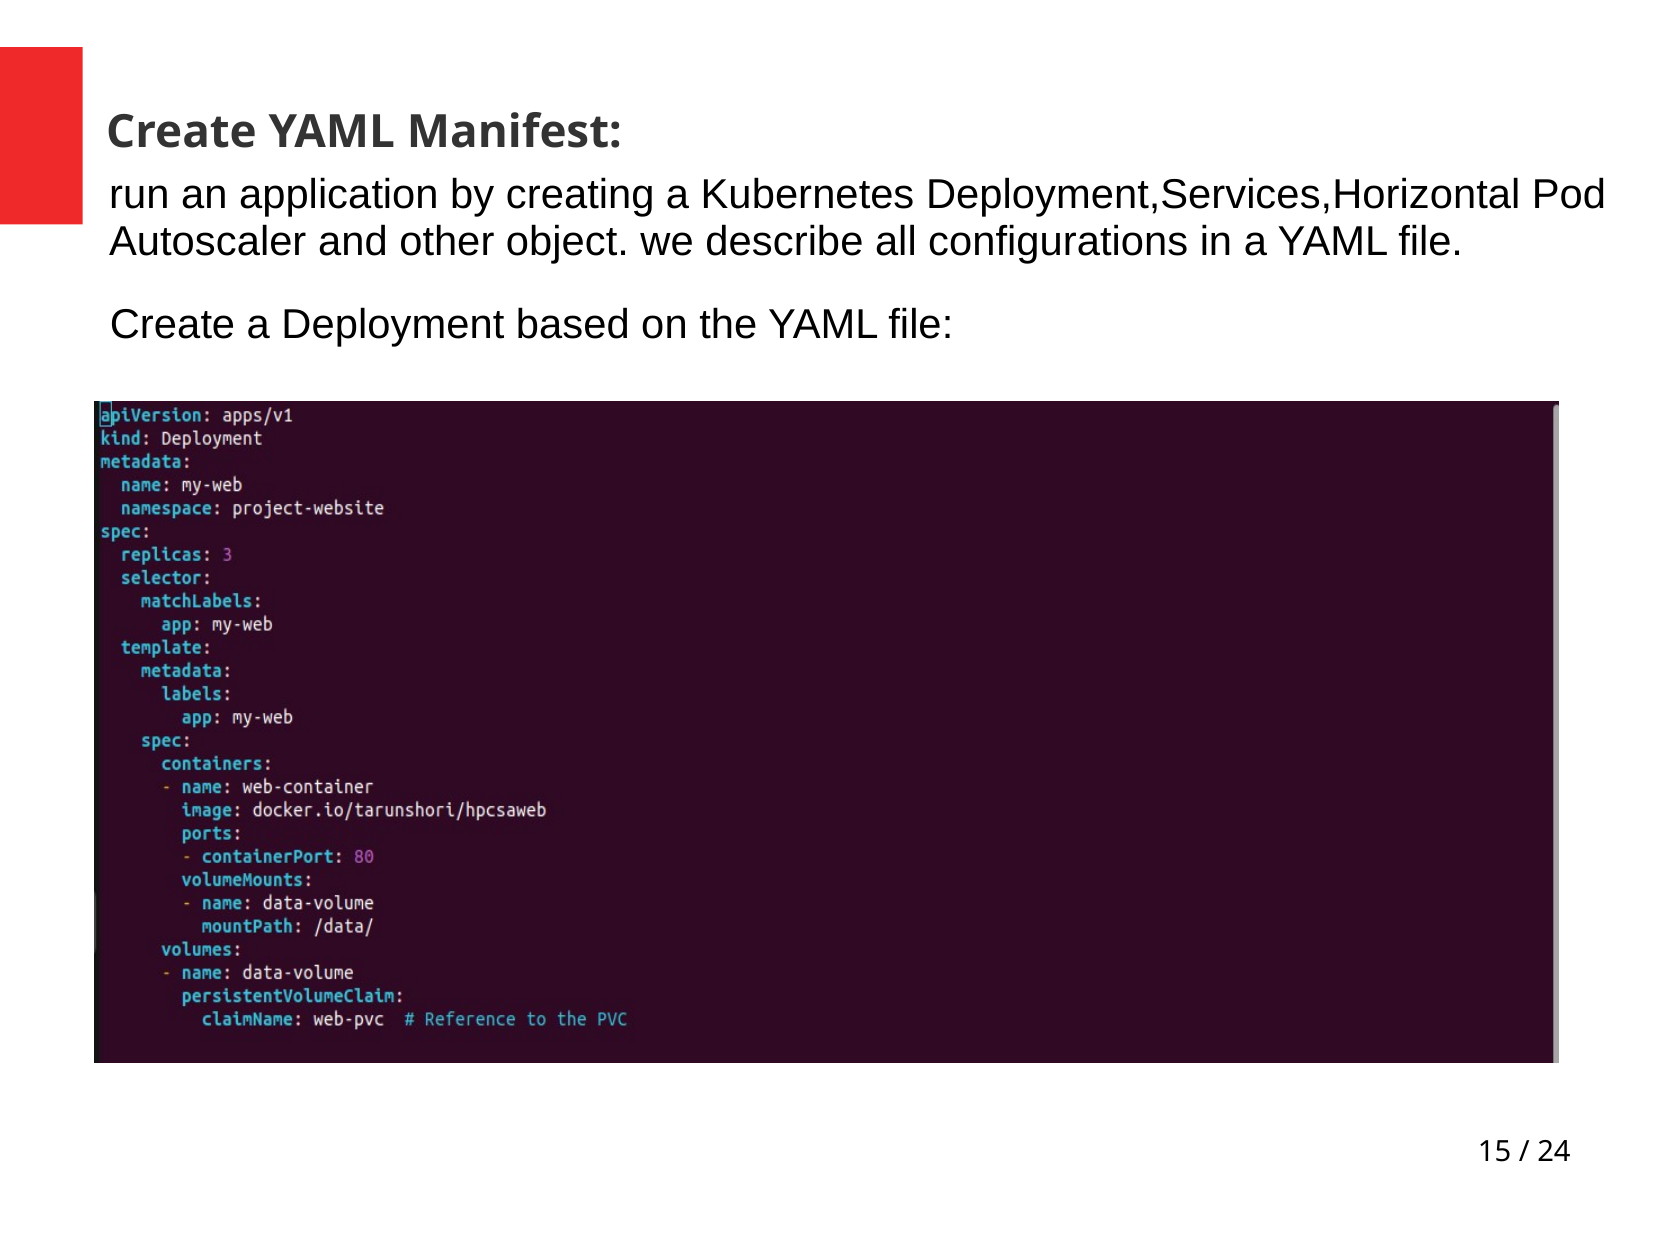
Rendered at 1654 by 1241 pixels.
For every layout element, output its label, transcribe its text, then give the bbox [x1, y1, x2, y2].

text_box Create a Deployment based on the YAML file: [95, 292, 969, 355]
title Create YAML Manifest: [106, 70, 1217, 163]
picture [94, 401, 1559, 1063]
text_box run an application by creating a Kubernetes Deployment,Services,Horizontal Pod Autoscaler and other object. we describe all configurations in a YAML file. [94, 163, 1622, 272]
